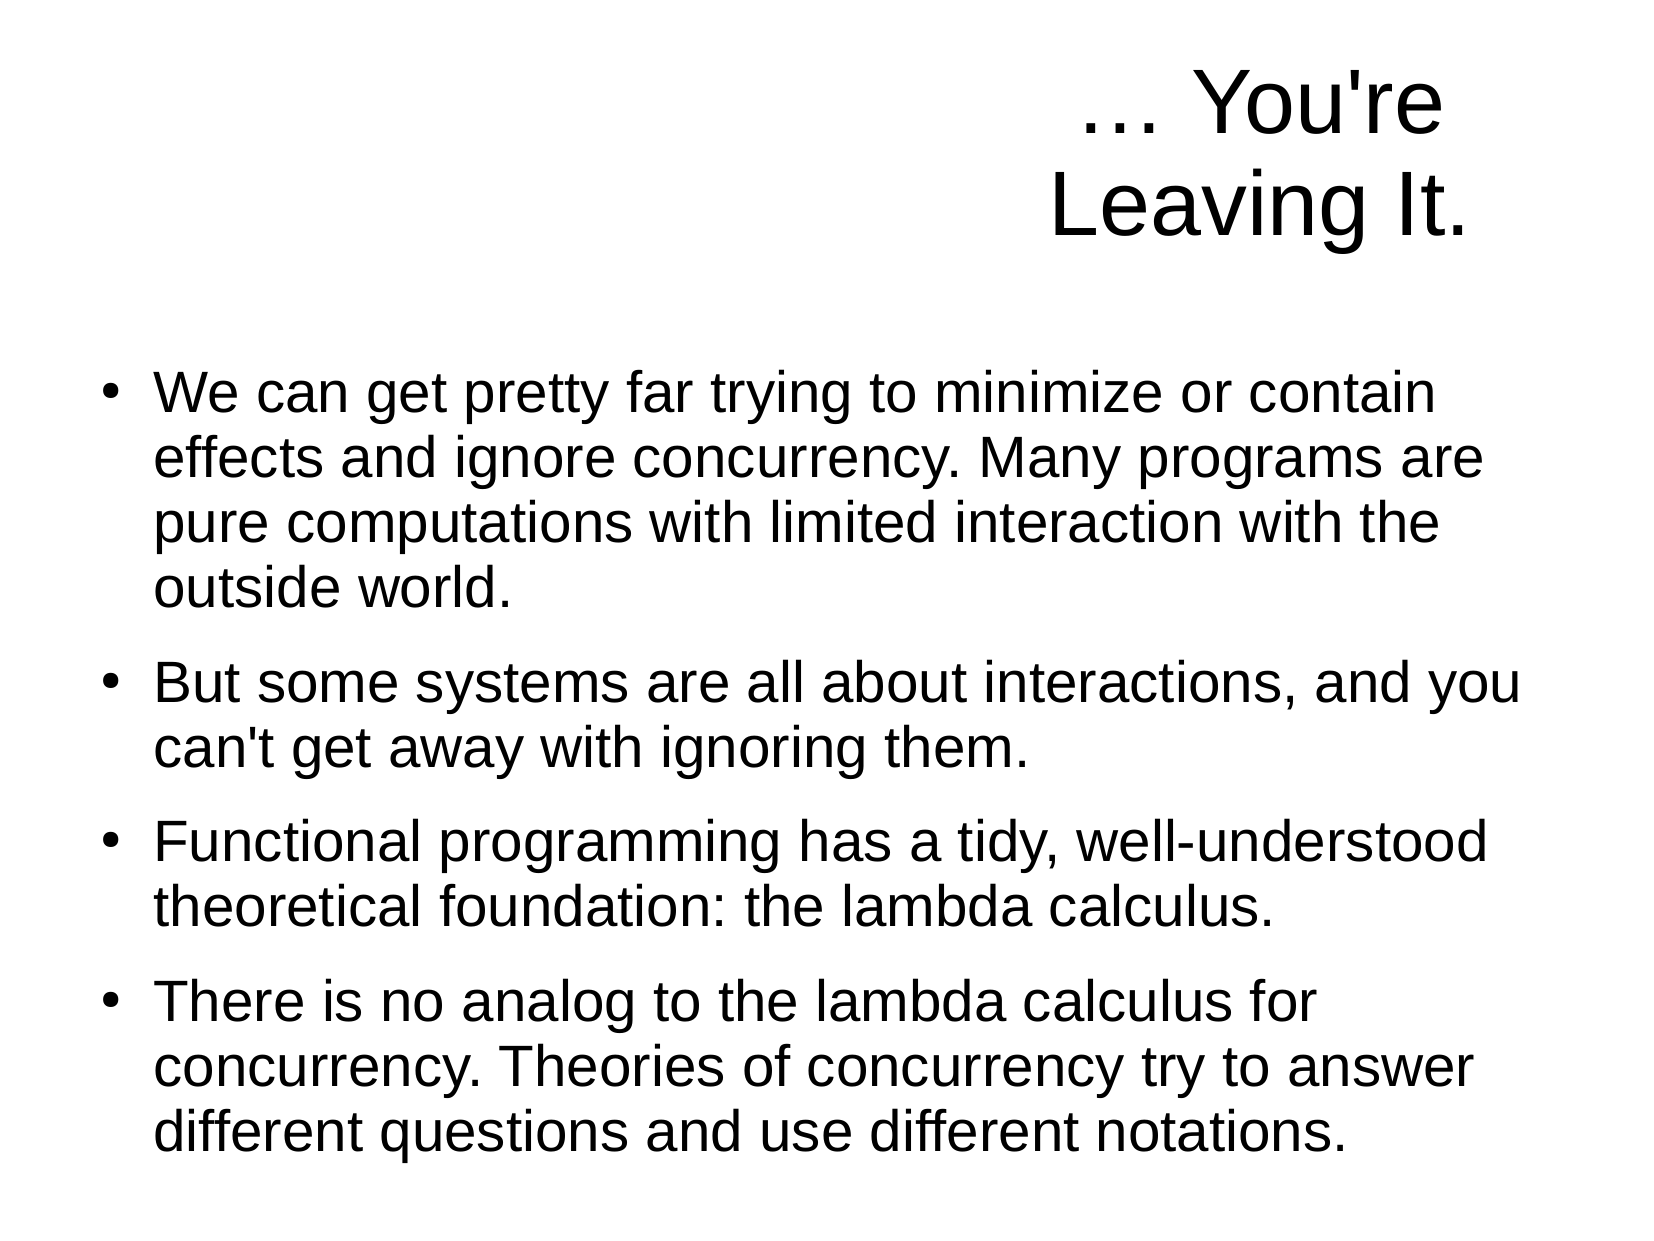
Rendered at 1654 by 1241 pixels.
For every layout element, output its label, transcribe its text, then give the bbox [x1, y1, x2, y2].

list We can get pretty far trying to minimize or contain effects and ignore concurrency. Many programs are pure computations with limited interaction with the outside world. But some systems are all about interactions, and you can't get away with ignoring them. Functional programming has a tidy, well-understood theoretical foundation: the lambda calculus. There is no analog to the lambda calculus for concurrency. Theories of concurrency try to answer different questions and use different notations. [82, 360, 1571, 1186]
title … You're Leaving It. [975, 49, 1546, 257]
